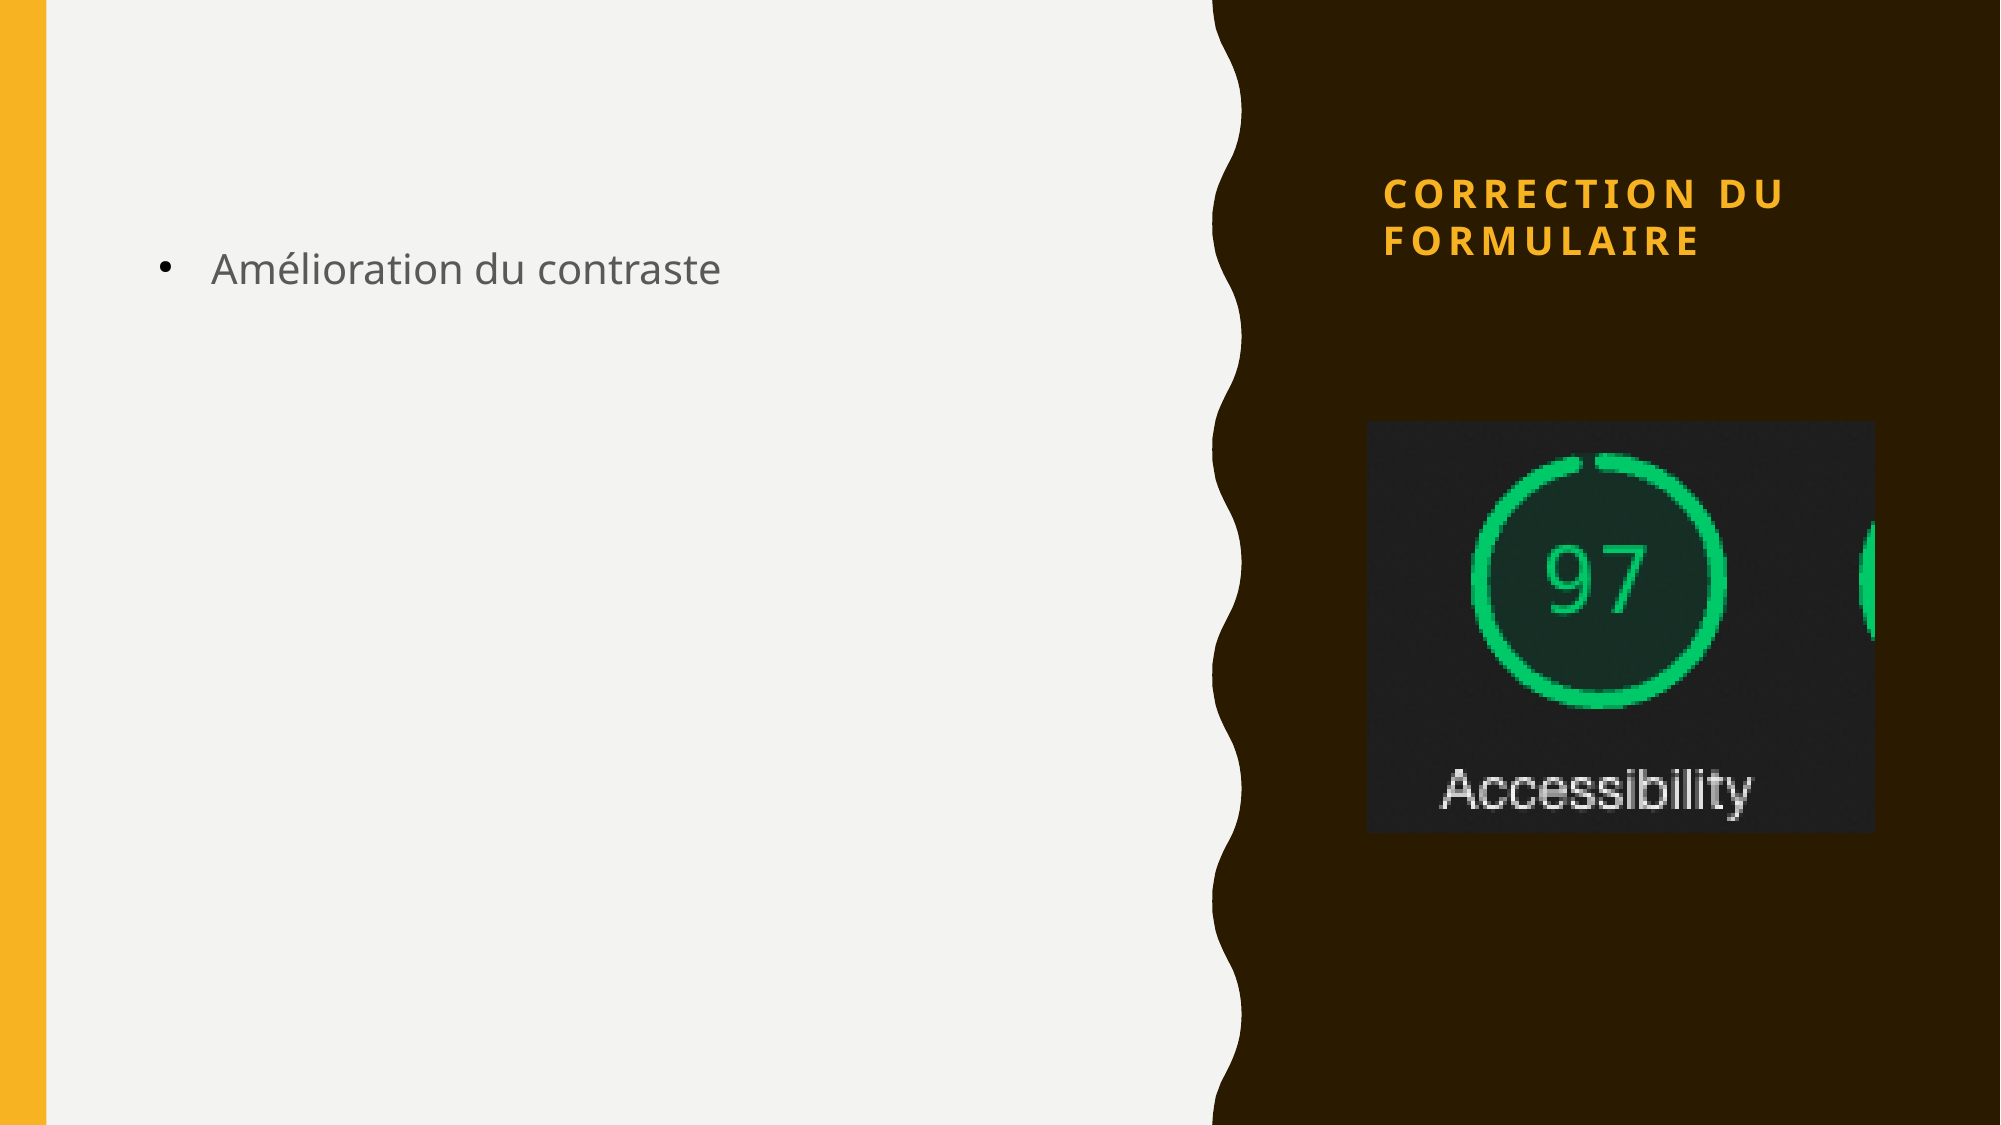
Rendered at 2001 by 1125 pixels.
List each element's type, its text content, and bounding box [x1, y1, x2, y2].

picture [1367, 421, 1875, 833]
list Amélioration du contraste [125, 151, 1136, 969]
title Correction du formulaire [1367, 75, 1875, 272]
